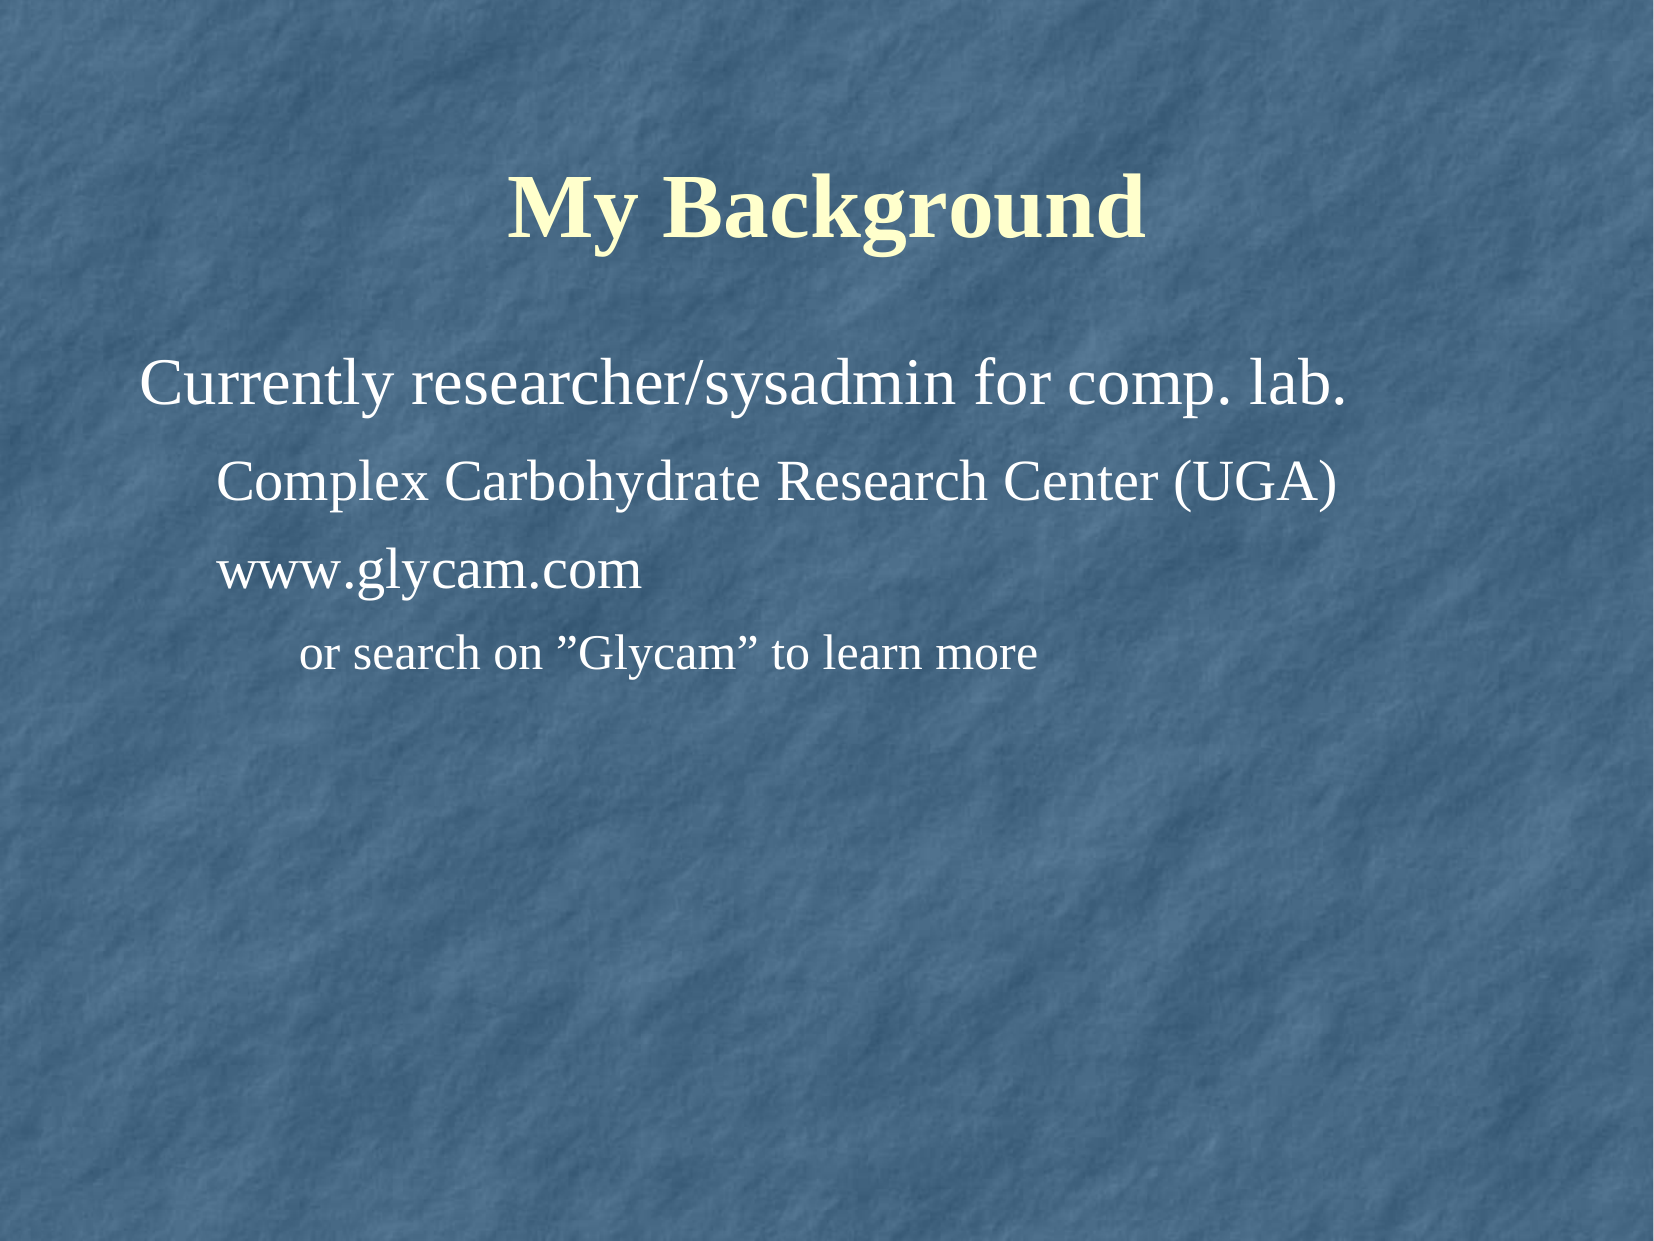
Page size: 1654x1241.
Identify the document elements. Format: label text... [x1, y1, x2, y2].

title My Background [121, 102, 1534, 311]
picture [0, 0, 1654, 1241]
list Currently researcher/sysadmin for comp. lab. Complex Carbohydrate Research Center (UGA) www.glycam.com or search on ”Glycam” to learn more [121, 344, 1534, 1127]
